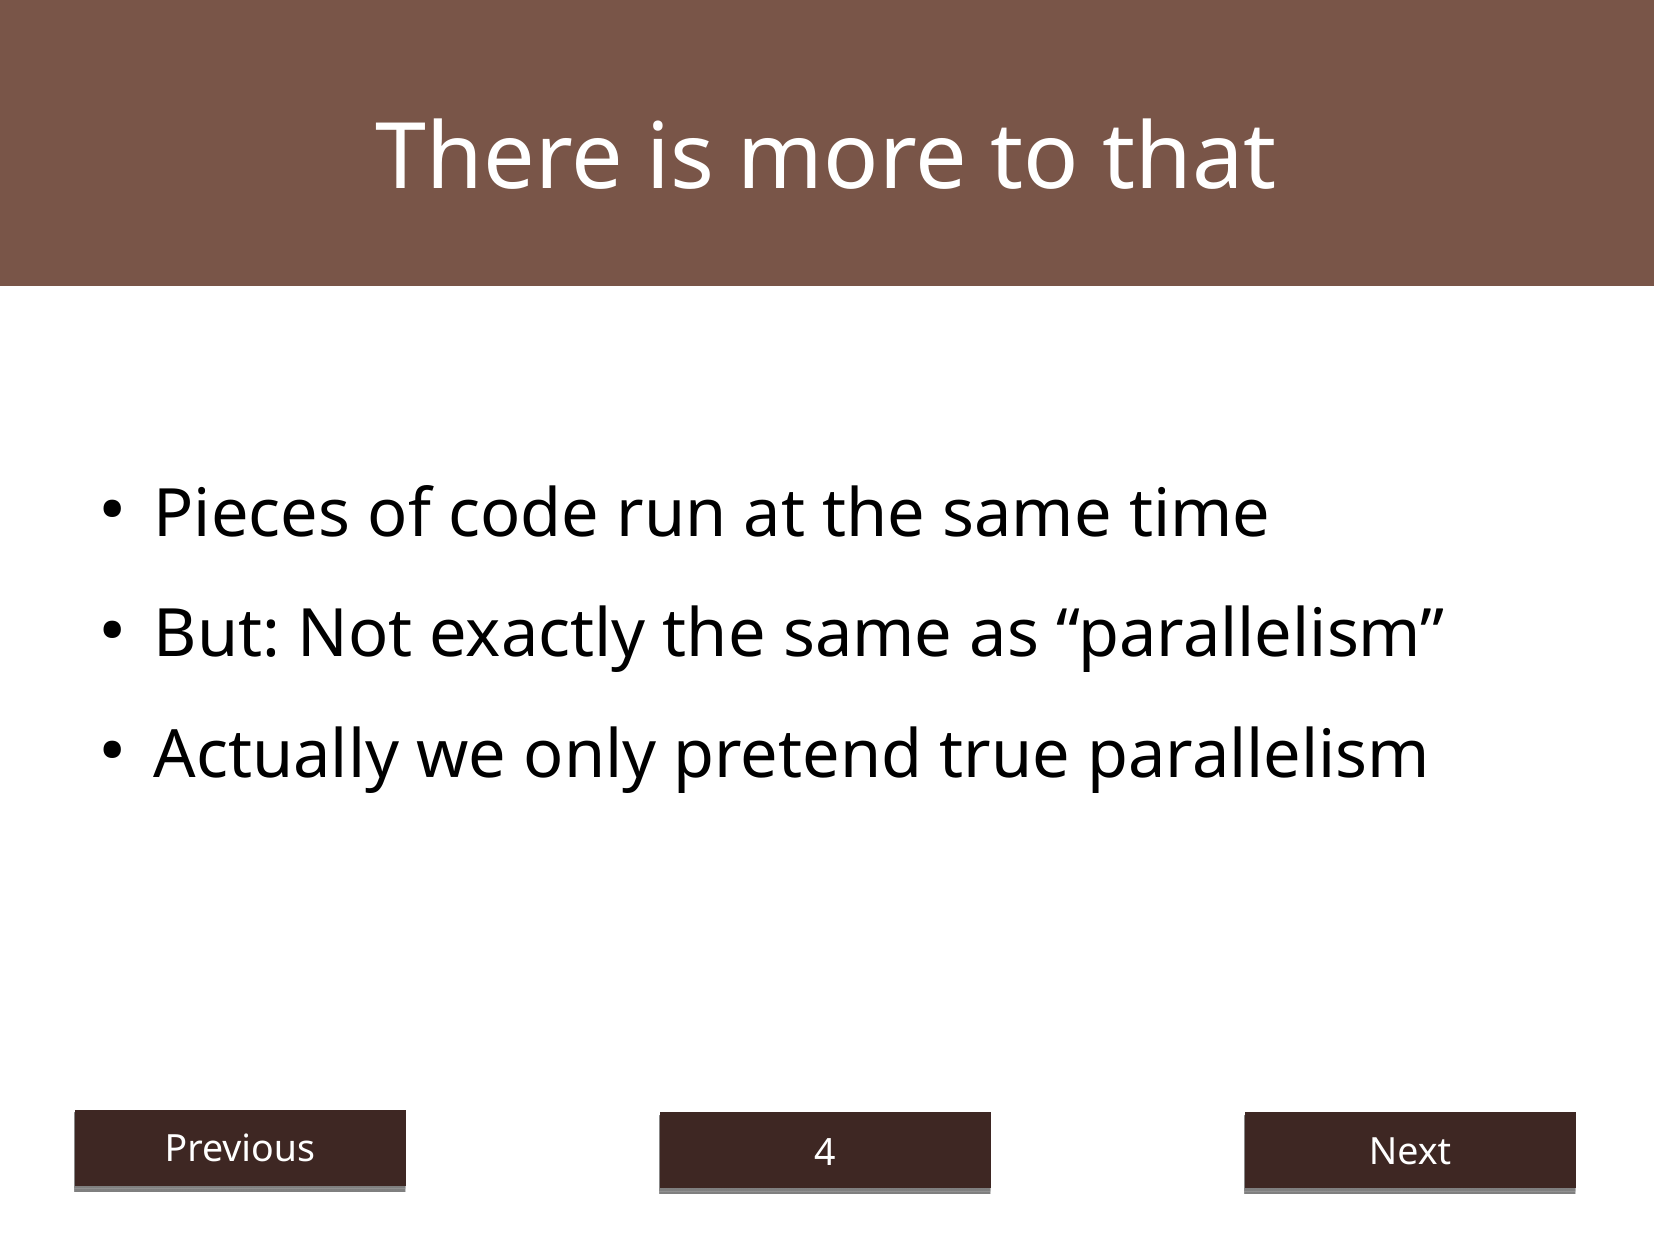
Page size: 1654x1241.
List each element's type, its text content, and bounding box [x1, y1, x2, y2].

list Pieces of code run at the same time But: Not exactly the same as “parallelism” Actually we only pretend true parallelism [82, 345, 1571, 1010]
text_box [660, 1112, 991, 1188]
text_box Previous [75, 1110, 406, 1186]
text_box Next [1245, 1112, 1576, 1188]
title There is more to that [82, 49, 1571, 257]
text_box <number> [690, 1117, 961, 1188]
